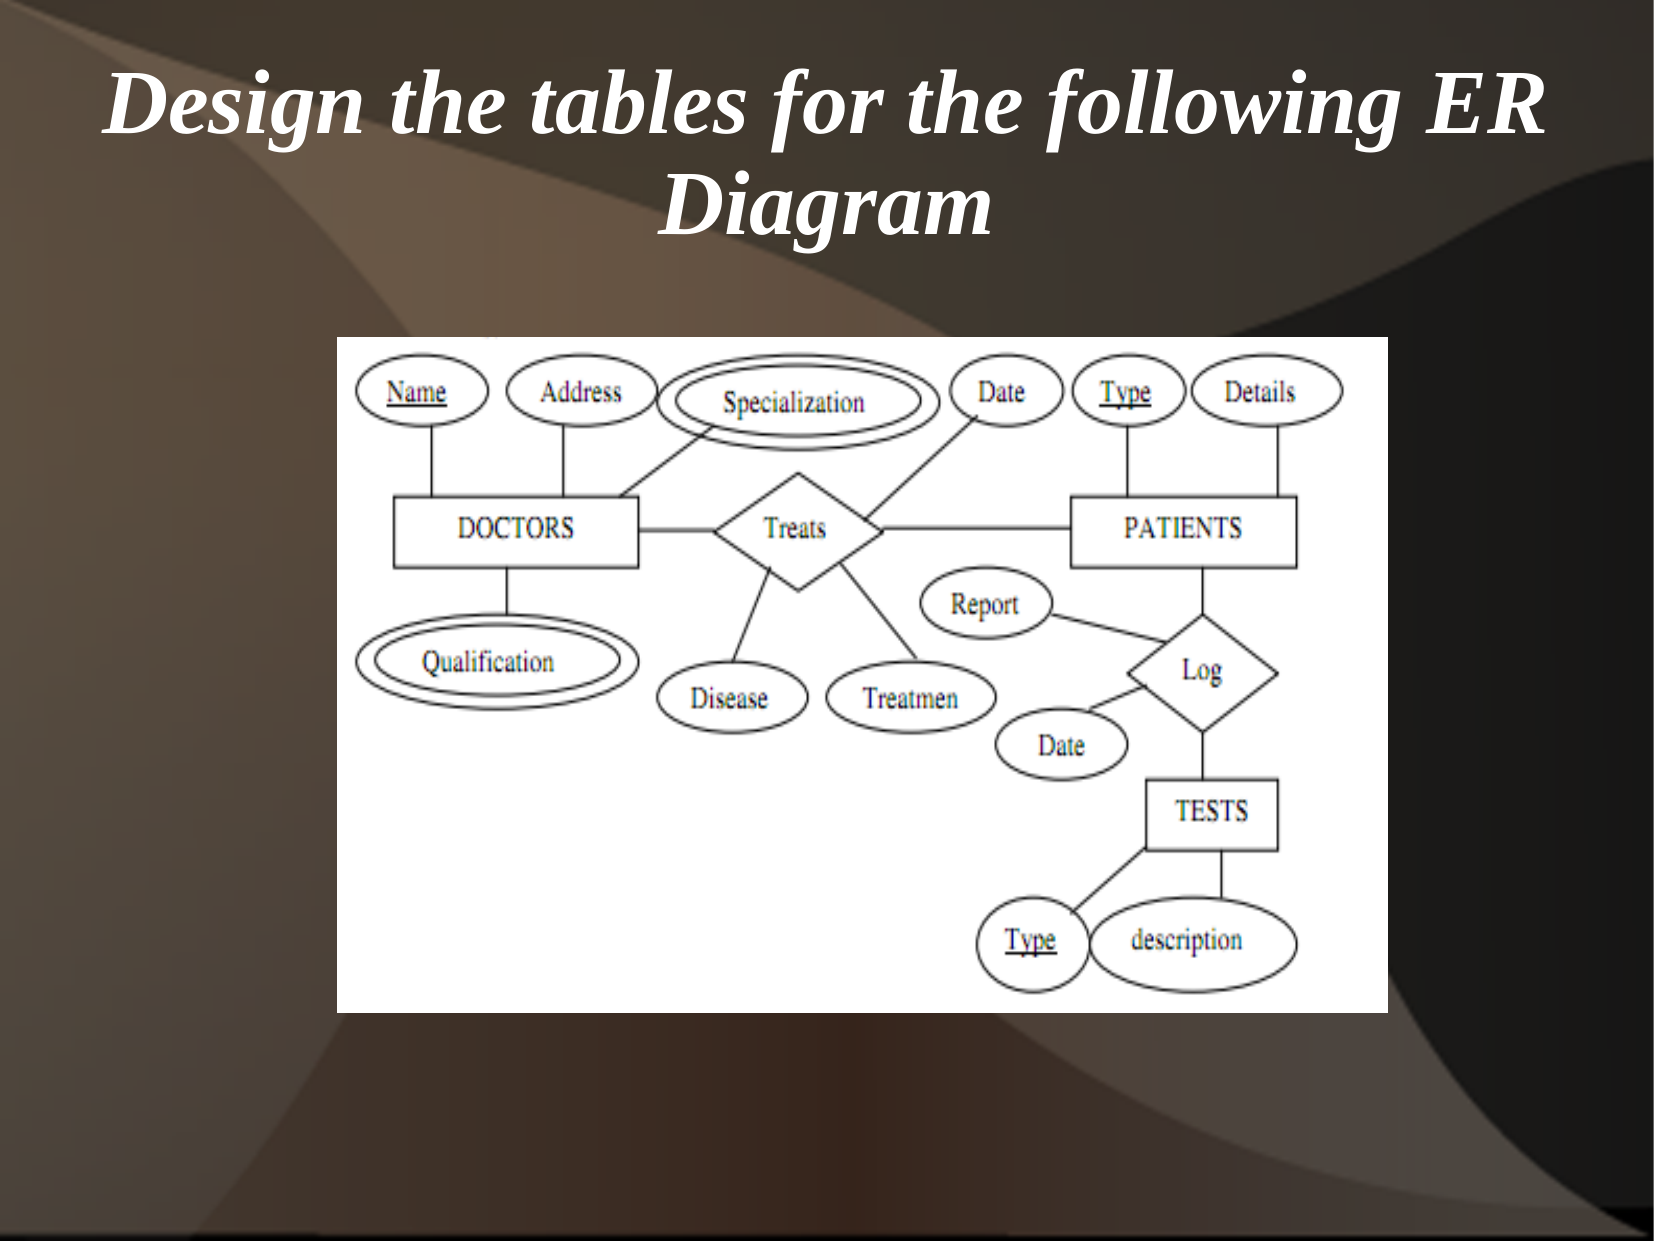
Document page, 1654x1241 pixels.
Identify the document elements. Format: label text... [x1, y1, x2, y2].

picture [0, 0, 1654, 1241]
title Design the tables for the following ER Diagram [82, 51, 1571, 255]
